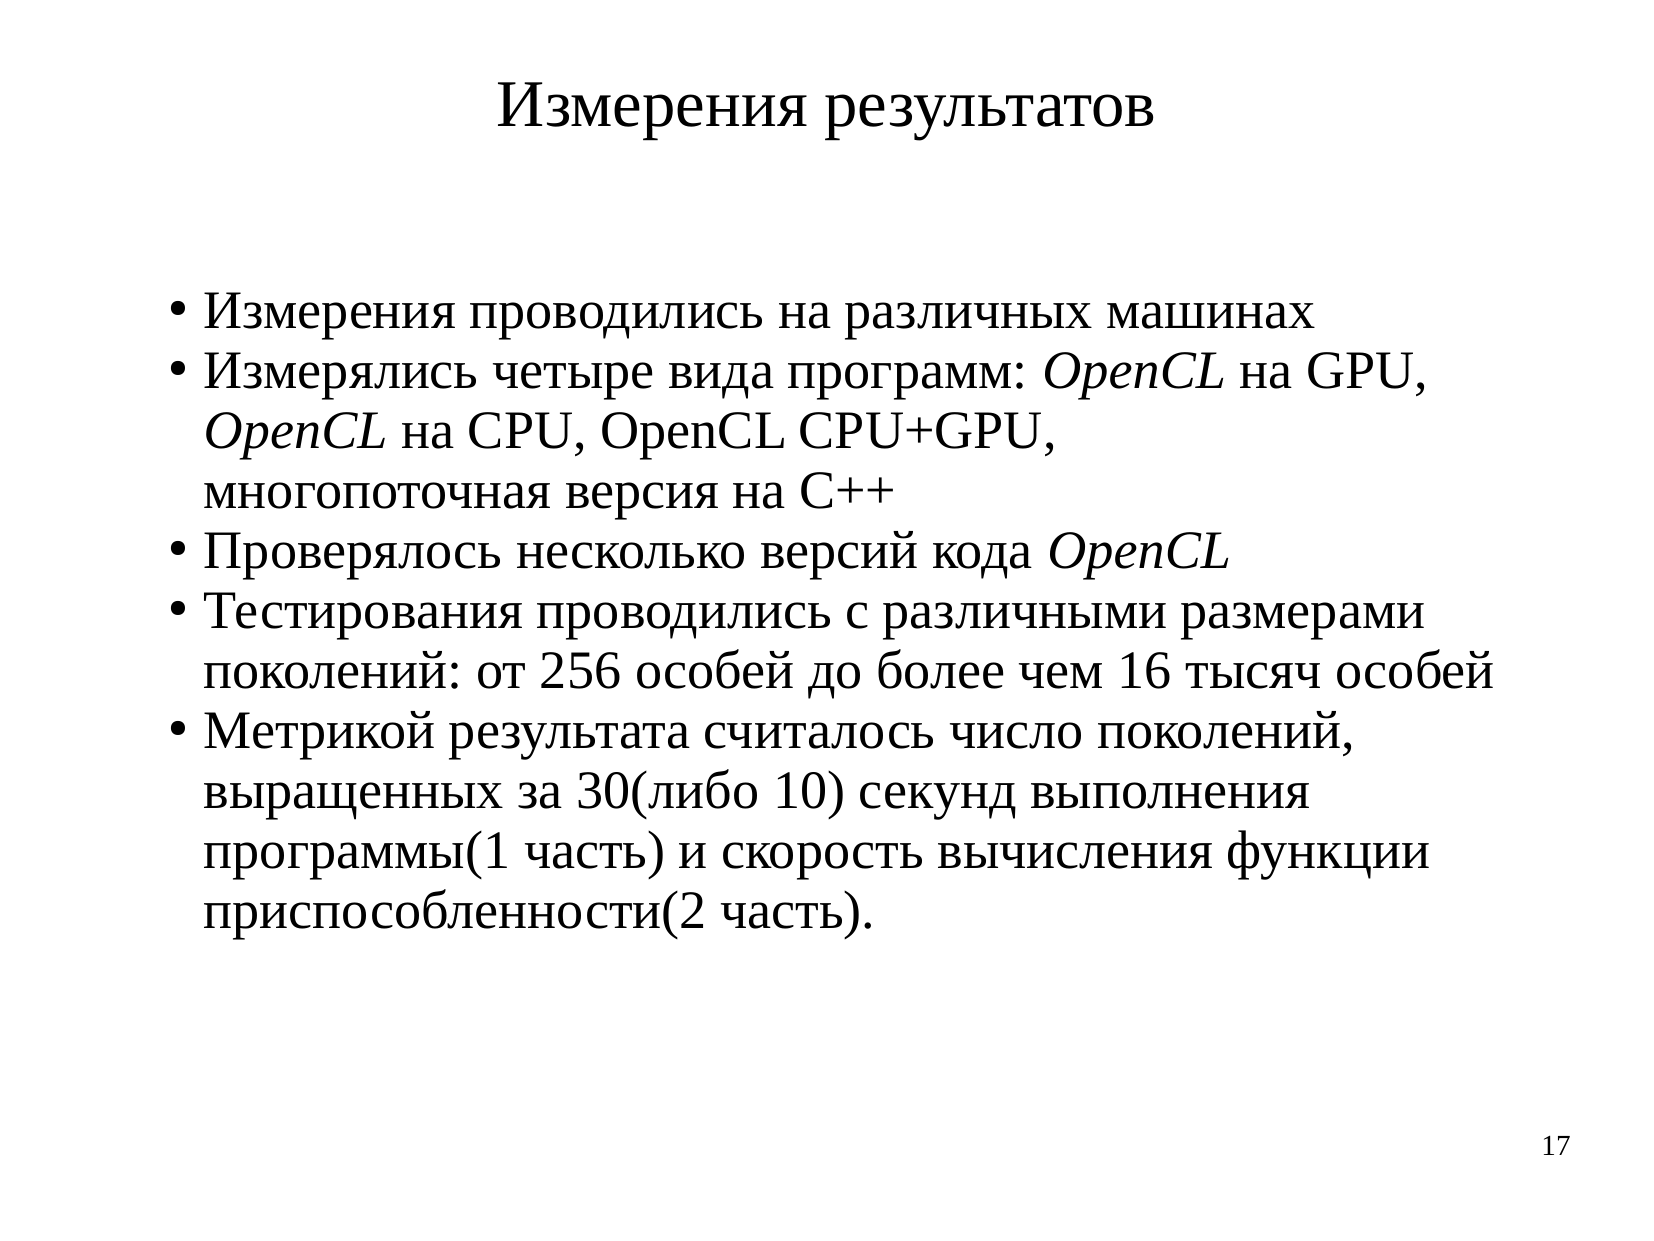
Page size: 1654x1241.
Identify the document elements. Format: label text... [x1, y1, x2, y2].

text_box Измерения результатов [482, 59, 1172, 148]
text_box Измерения проводились на различных машинах Измерялись четыре вида программ: OpenCL на GPU, OpenCL на CPU, OpenCL CPU+GPU, многопоточная версия на C++ Проверялось несколько версий кода OpenCL Тестирования проводились с различными размерами поколений: от 256 особей до более чем 16 тысяч особей Метрикой результата считалось число поколений, выращенных за 30(либо 10) секунд выполнения программы(1 часть) и скорость вычисления функции приспособленности(2 часть). [153, 272, 1511, 1020]
